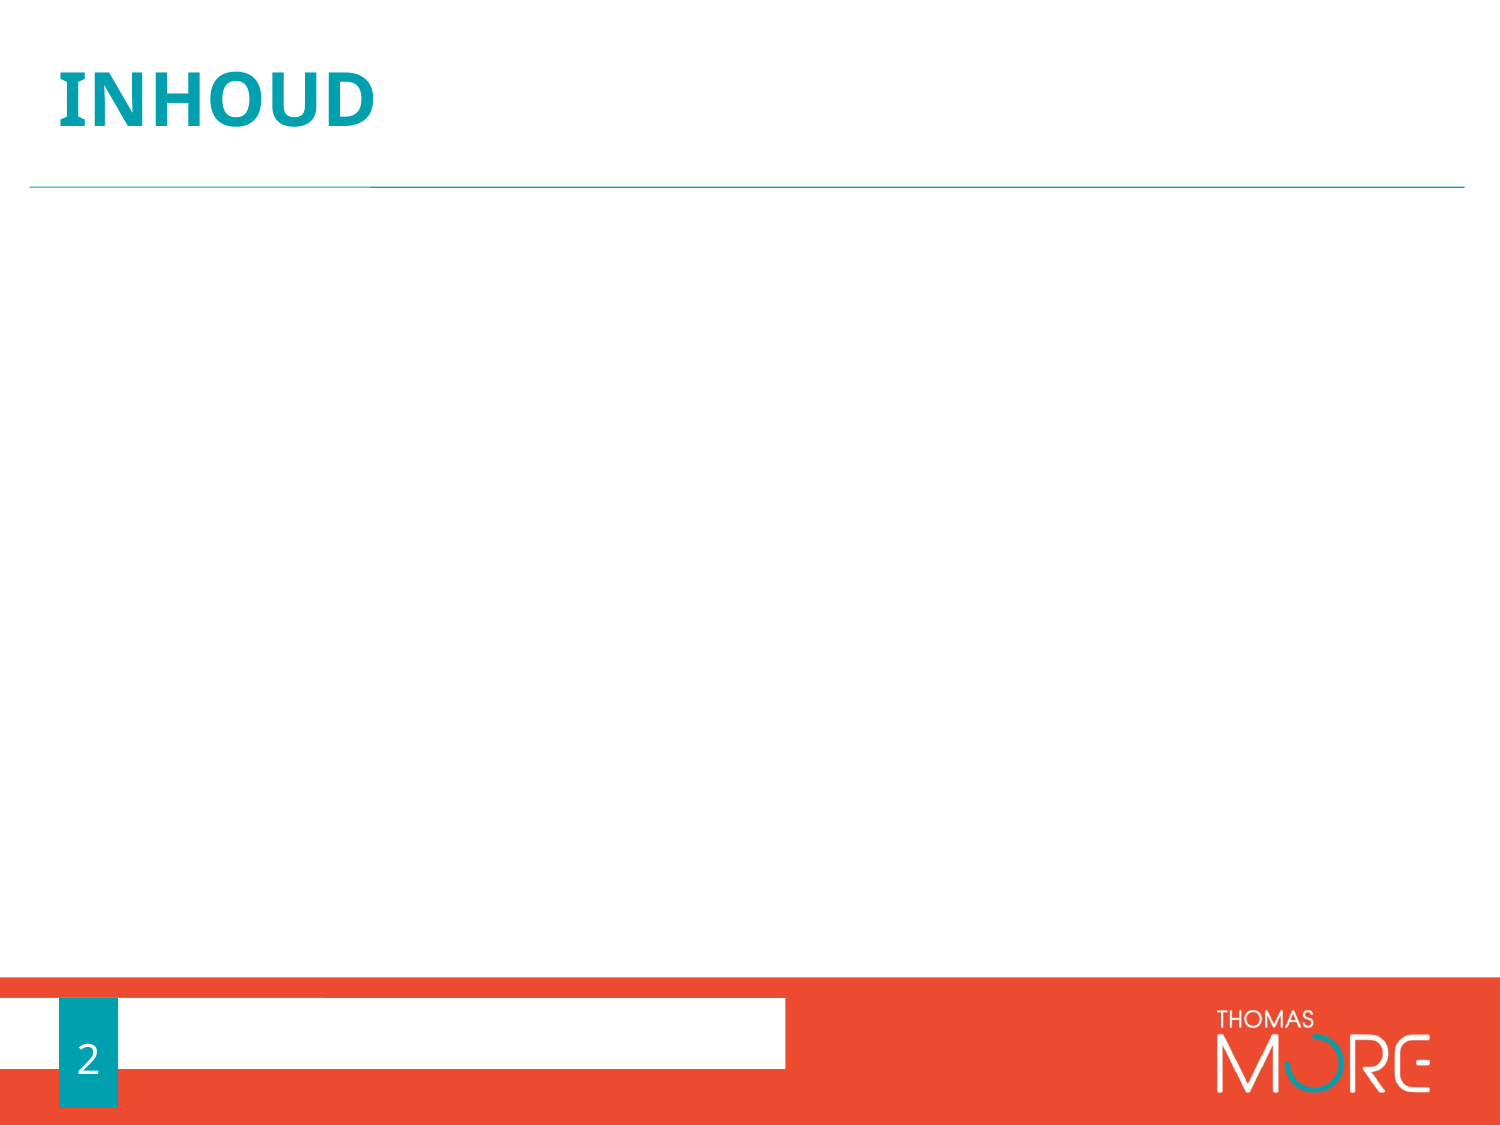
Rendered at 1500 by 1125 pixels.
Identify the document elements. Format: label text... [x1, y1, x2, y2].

picture [1187, 980, 1459, 1122]
footer [123, 998, 786, 1069]
slide_number <number> [59, 998, 119, 1108]
title Inhoud [0, 0, 1500, 188]
